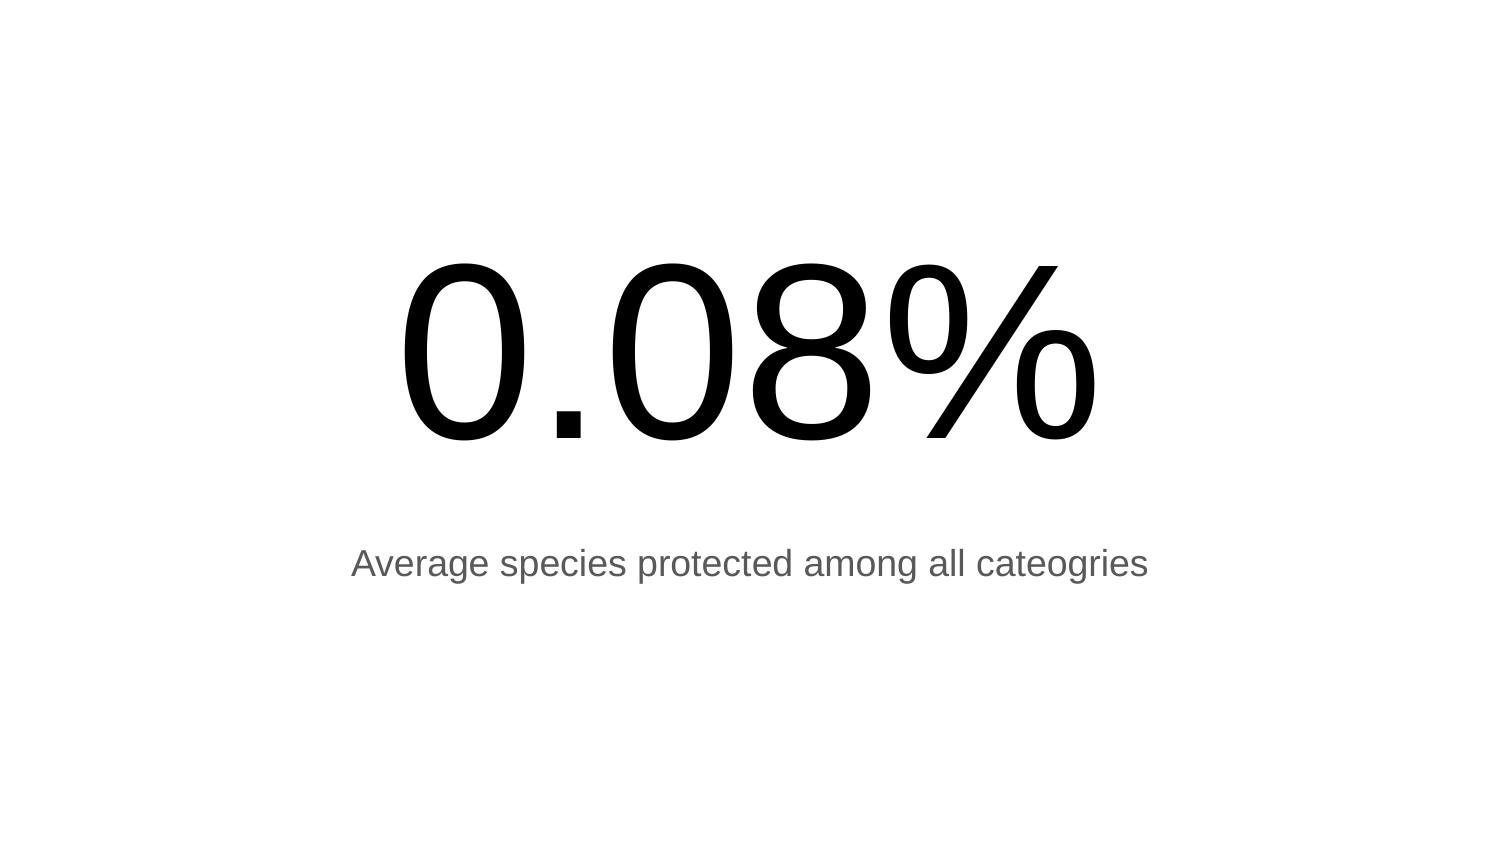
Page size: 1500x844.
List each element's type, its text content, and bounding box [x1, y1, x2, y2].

title 0.08% [51, 181, 1449, 504]
list Average species protected among all cateogries [51, 517, 1449, 731]
